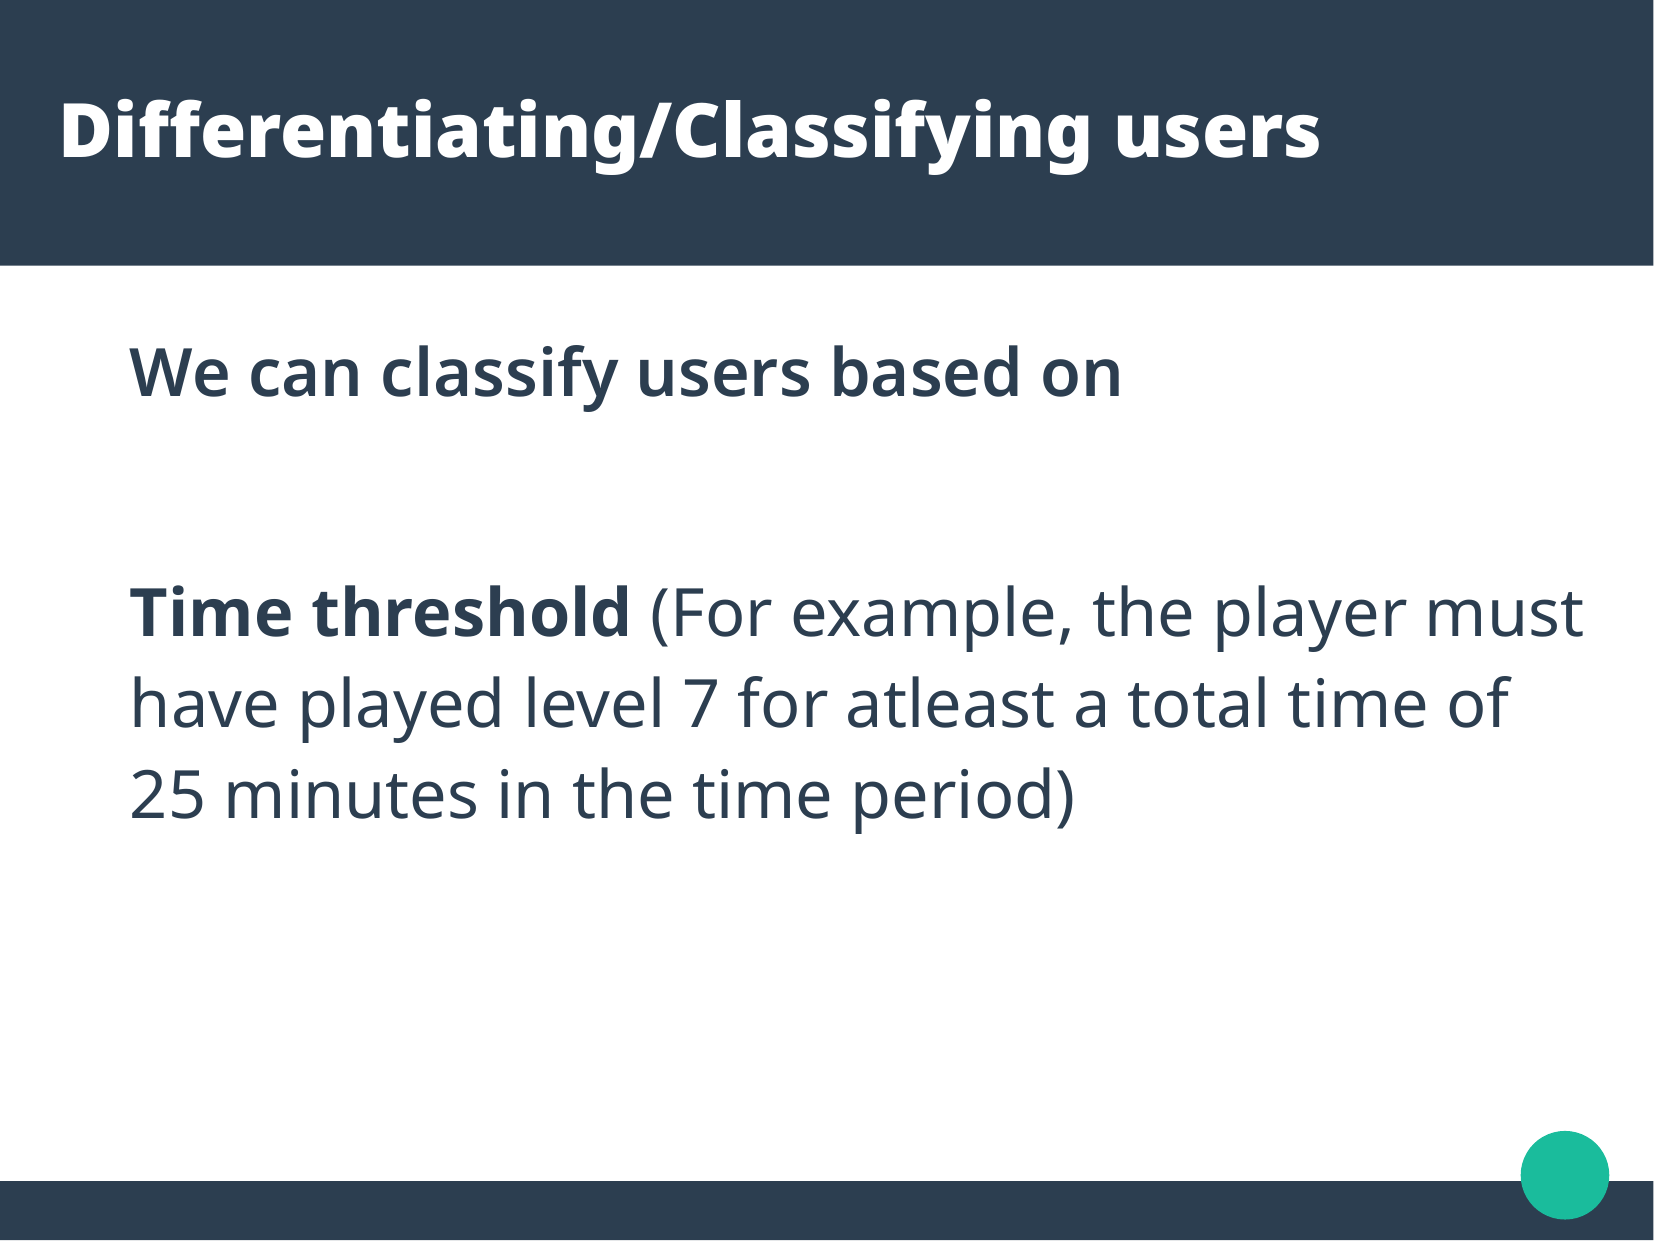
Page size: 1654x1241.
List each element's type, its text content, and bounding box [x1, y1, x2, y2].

list We can classify users based on Time threshold (For example, the player must have played level 7 for atleast a total time of 25 minutes in the time period) [59, 324, 1595, 1152]
title Differentiating/Classifying users [59, 49, 1595, 207]
